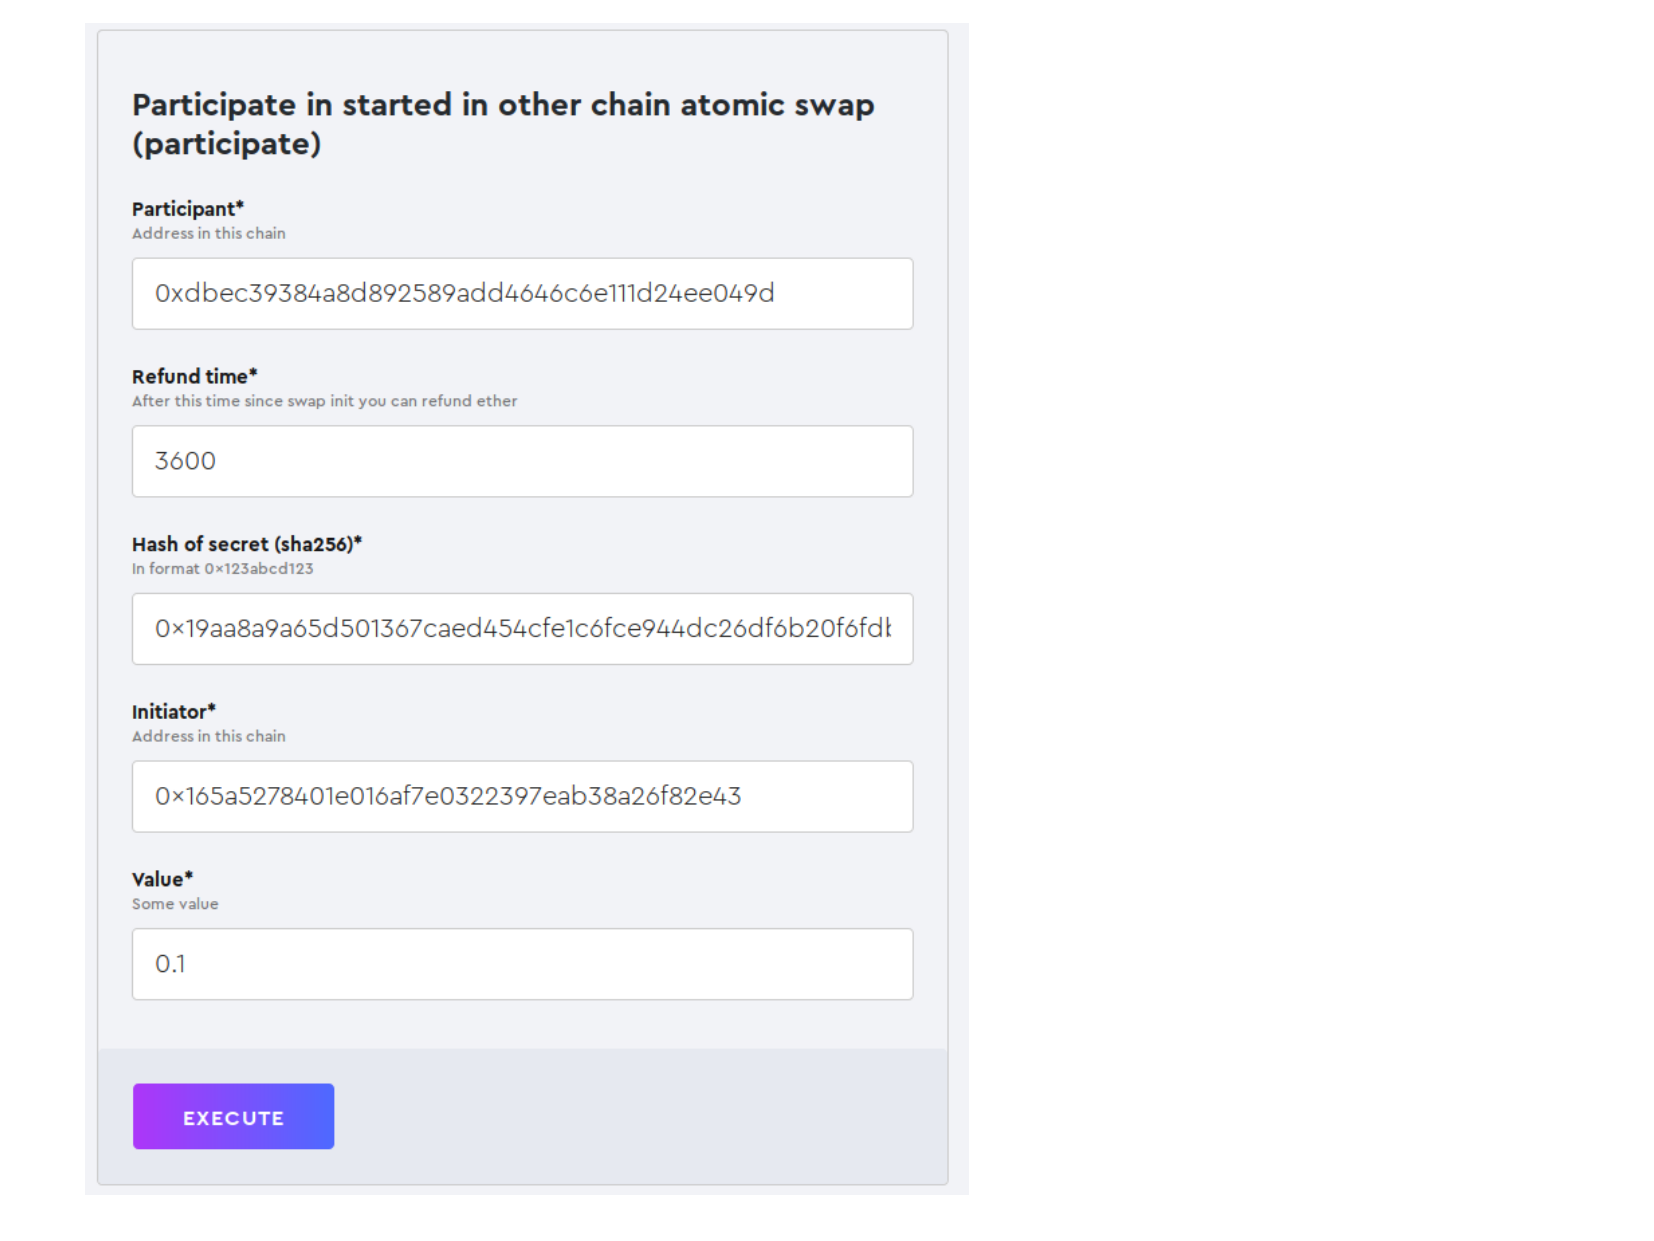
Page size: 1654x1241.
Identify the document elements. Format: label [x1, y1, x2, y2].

picture [85, 23, 969, 1195]
